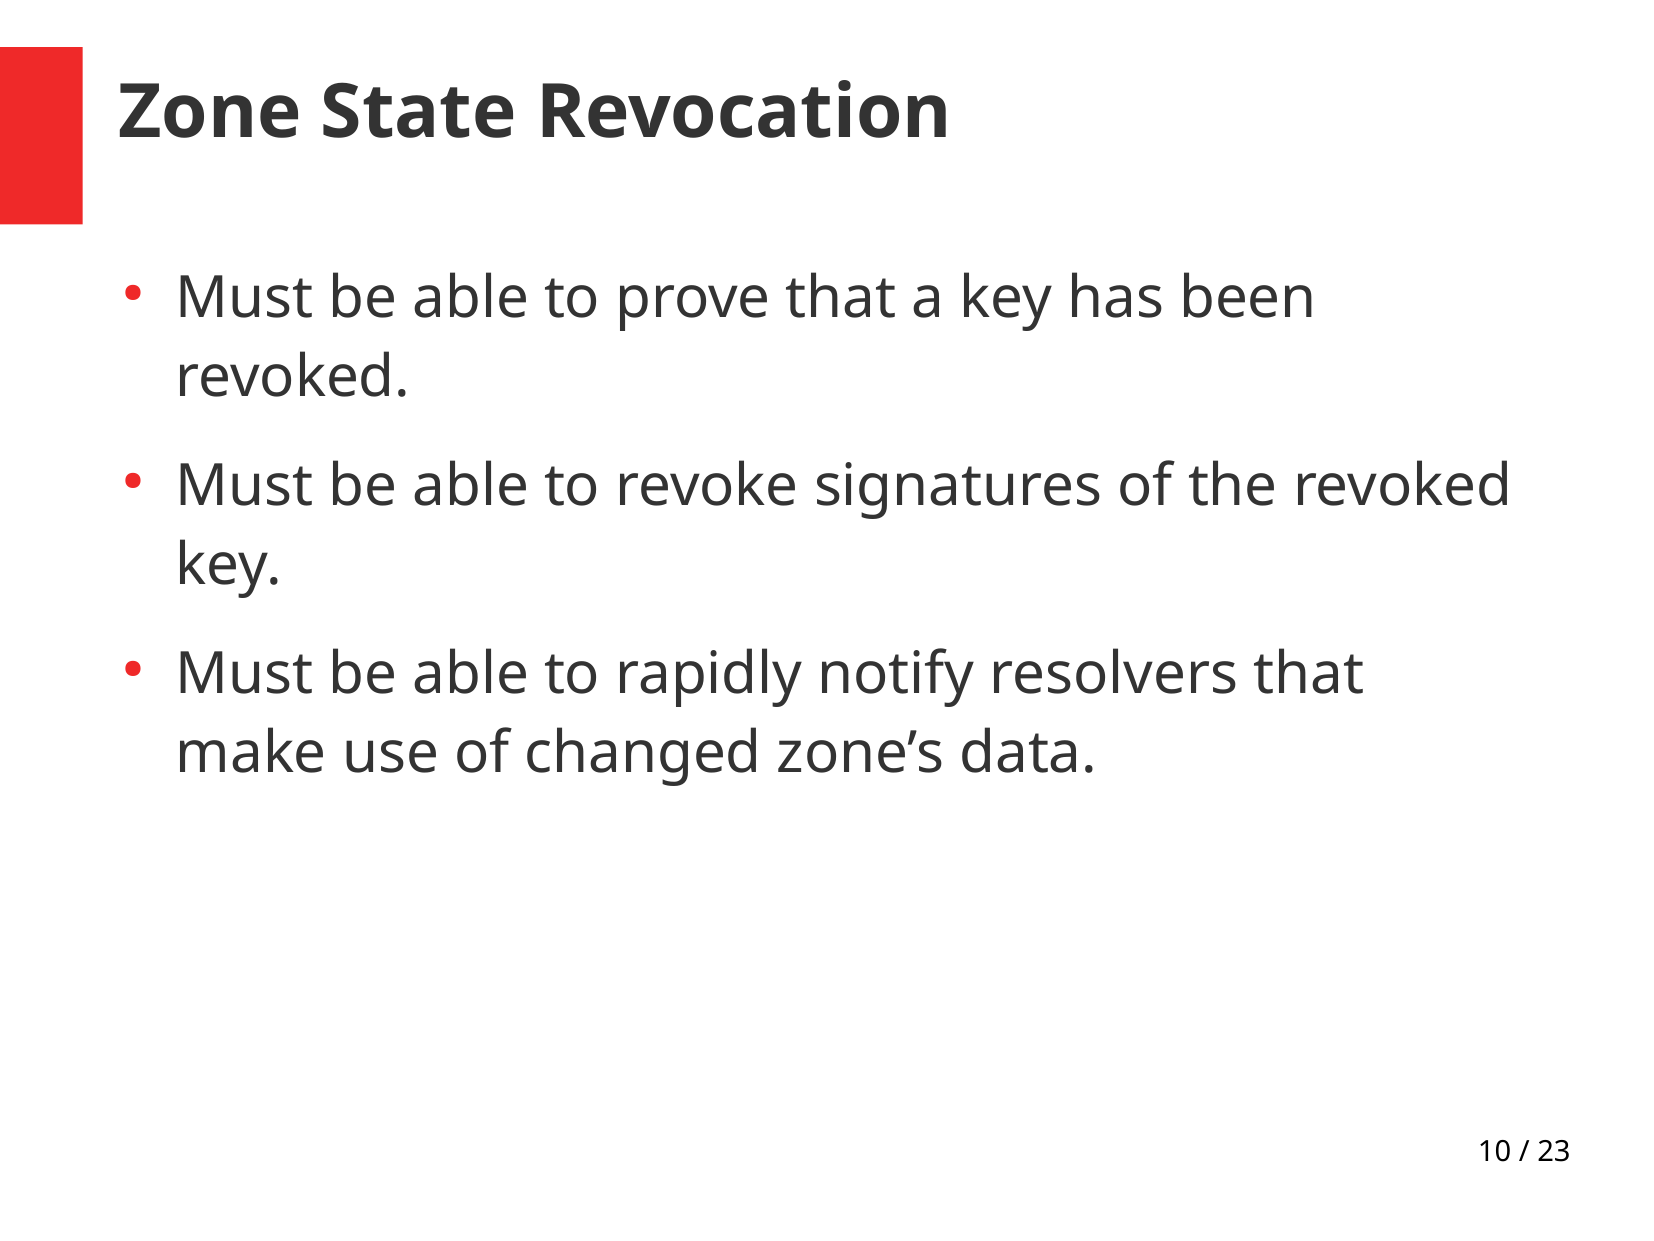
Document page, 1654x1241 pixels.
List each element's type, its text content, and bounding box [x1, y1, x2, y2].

title Zone State Revocation [118, 21, 1571, 196]
list Must be able to prove that a key has been revoked. Must be able to revoke signatures of the revoked key. Must be able to rapidly notify resolvers that make use of changed zone’s data. [105, 255, 1523, 1126]
